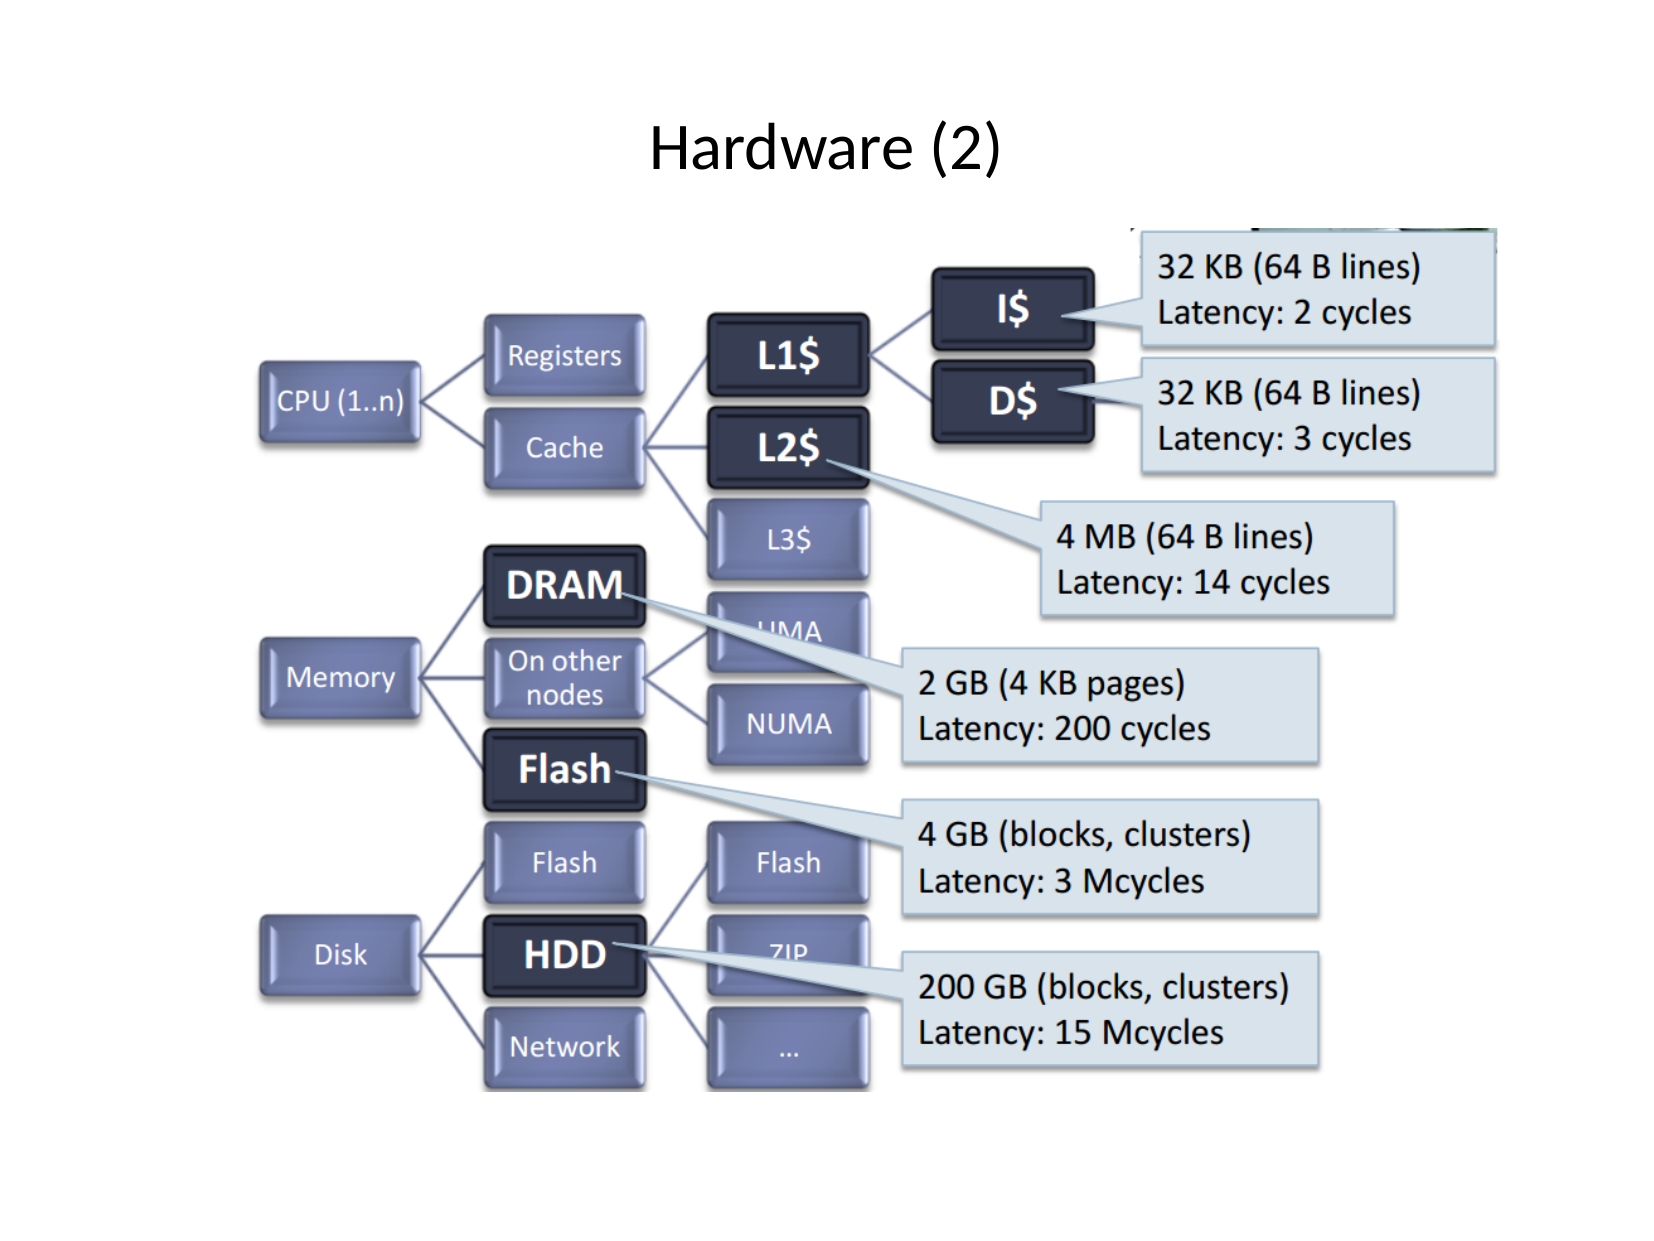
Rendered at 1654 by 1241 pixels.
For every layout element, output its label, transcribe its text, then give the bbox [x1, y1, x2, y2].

picture [212, 228, 1505, 1092]
title Hardware (2) [82, 49, 1571, 257]
